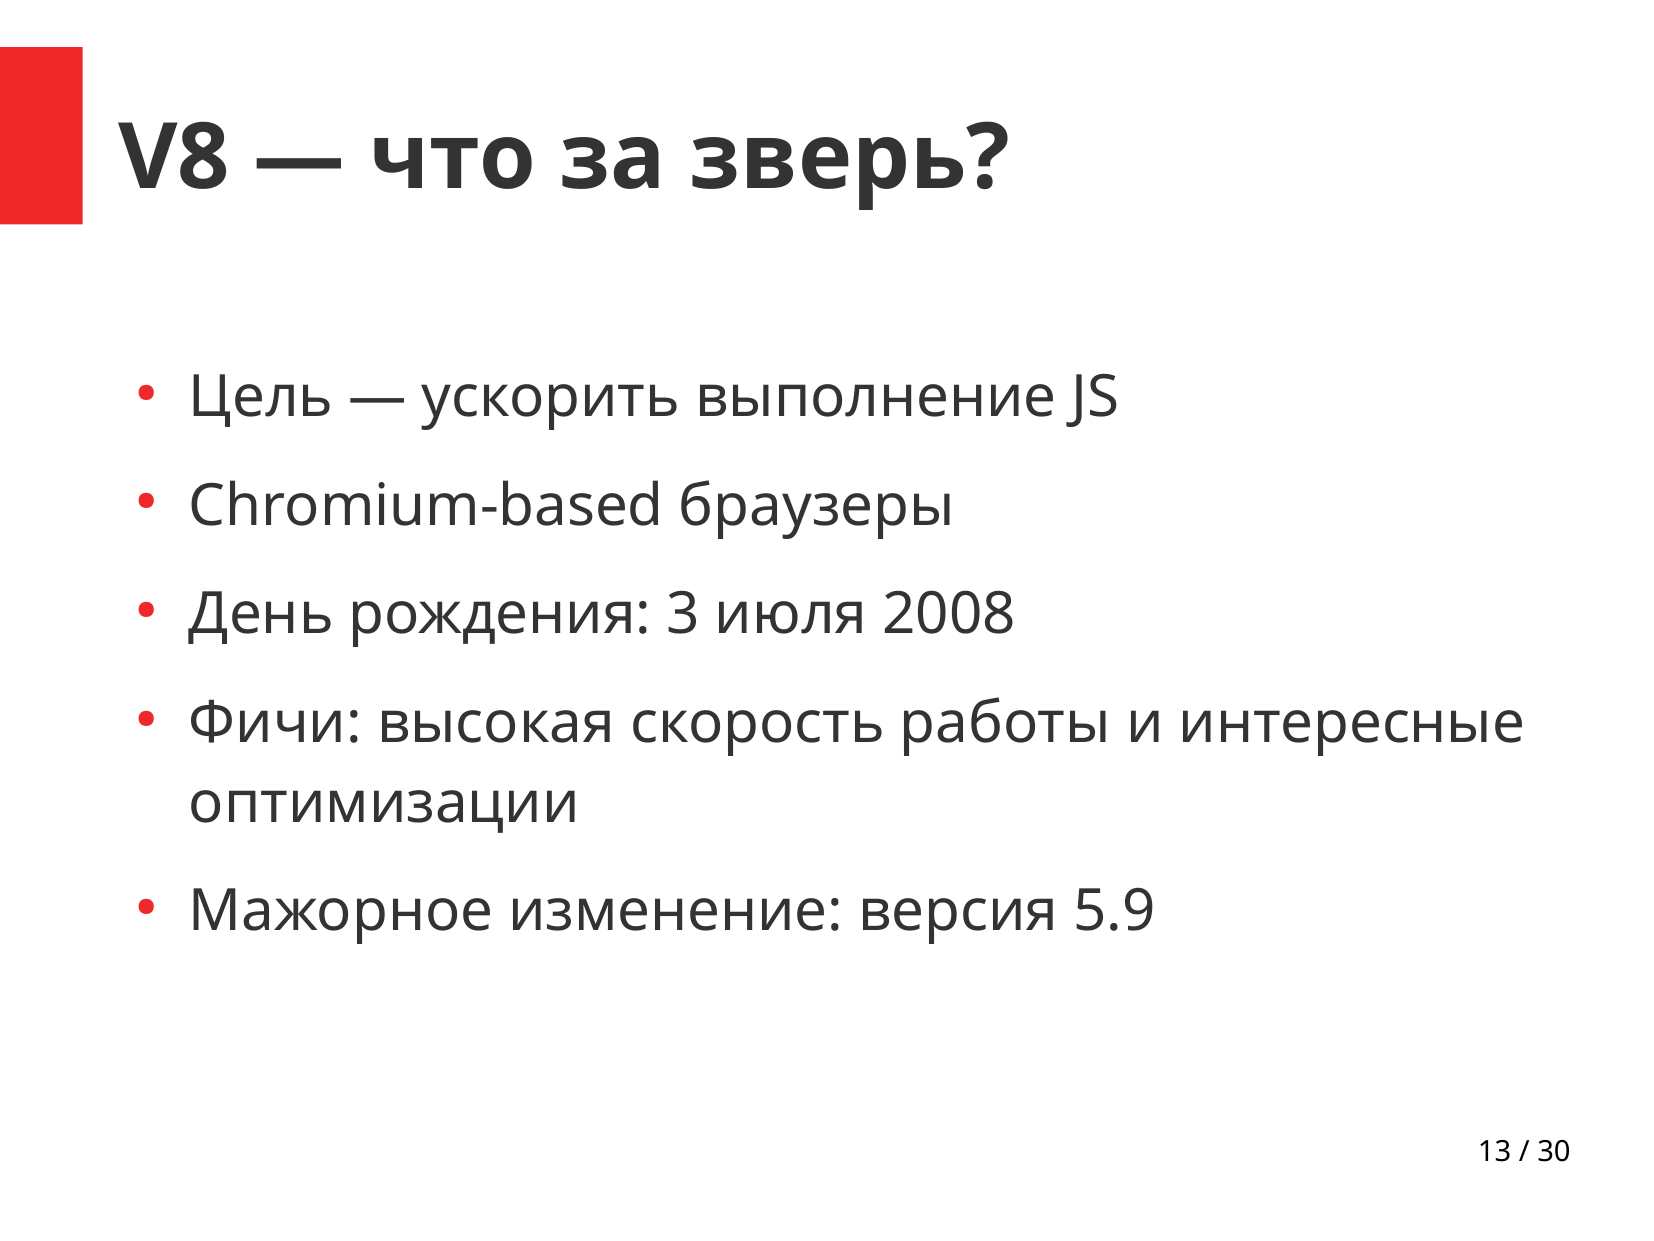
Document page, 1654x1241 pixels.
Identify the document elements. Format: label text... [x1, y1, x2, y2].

title V8 — что за зверь? [118, 49, 1571, 257]
list Цель — ускорить выполнение JS Chromium-based браузеры День рождения: 3 июля 2008 Фичи: высокая скорость работы и интересные оптимизации Мажорное изменение: версия 5.9 [118, 354, 1536, 1074]
